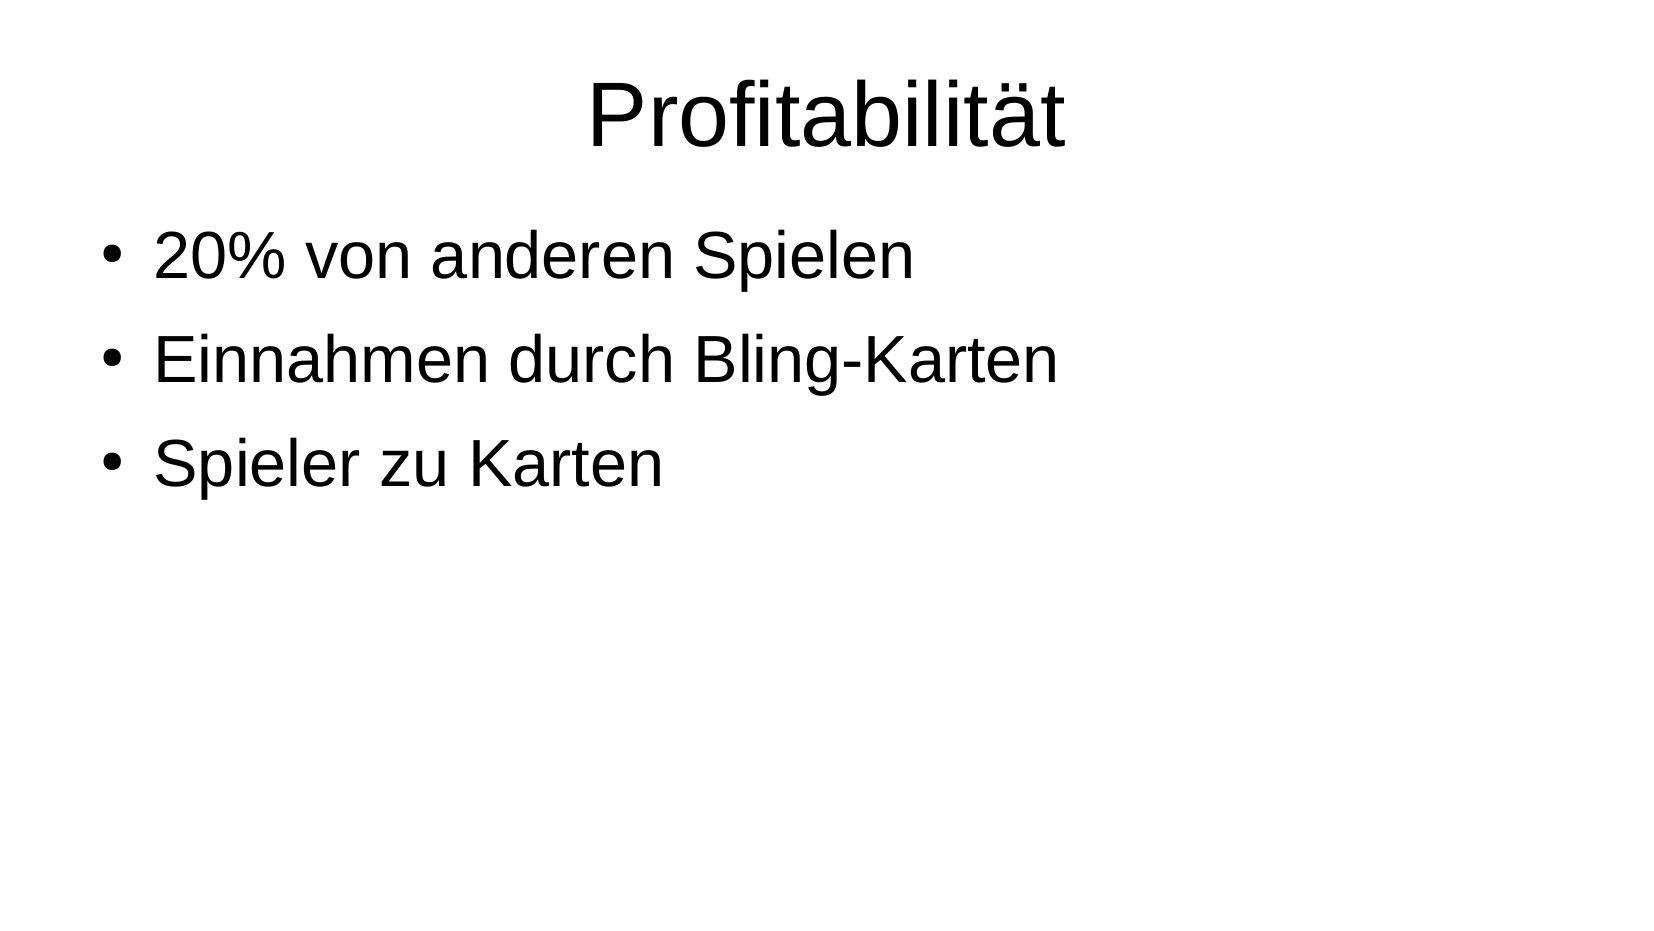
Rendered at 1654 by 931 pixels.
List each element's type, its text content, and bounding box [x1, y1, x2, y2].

list 20% von anderen Spielen Einnahmen durch Bling-Karten Spieler zu Karten [82, 217, 1571, 758]
title Profitabilität [82, 37, 1571, 193]
